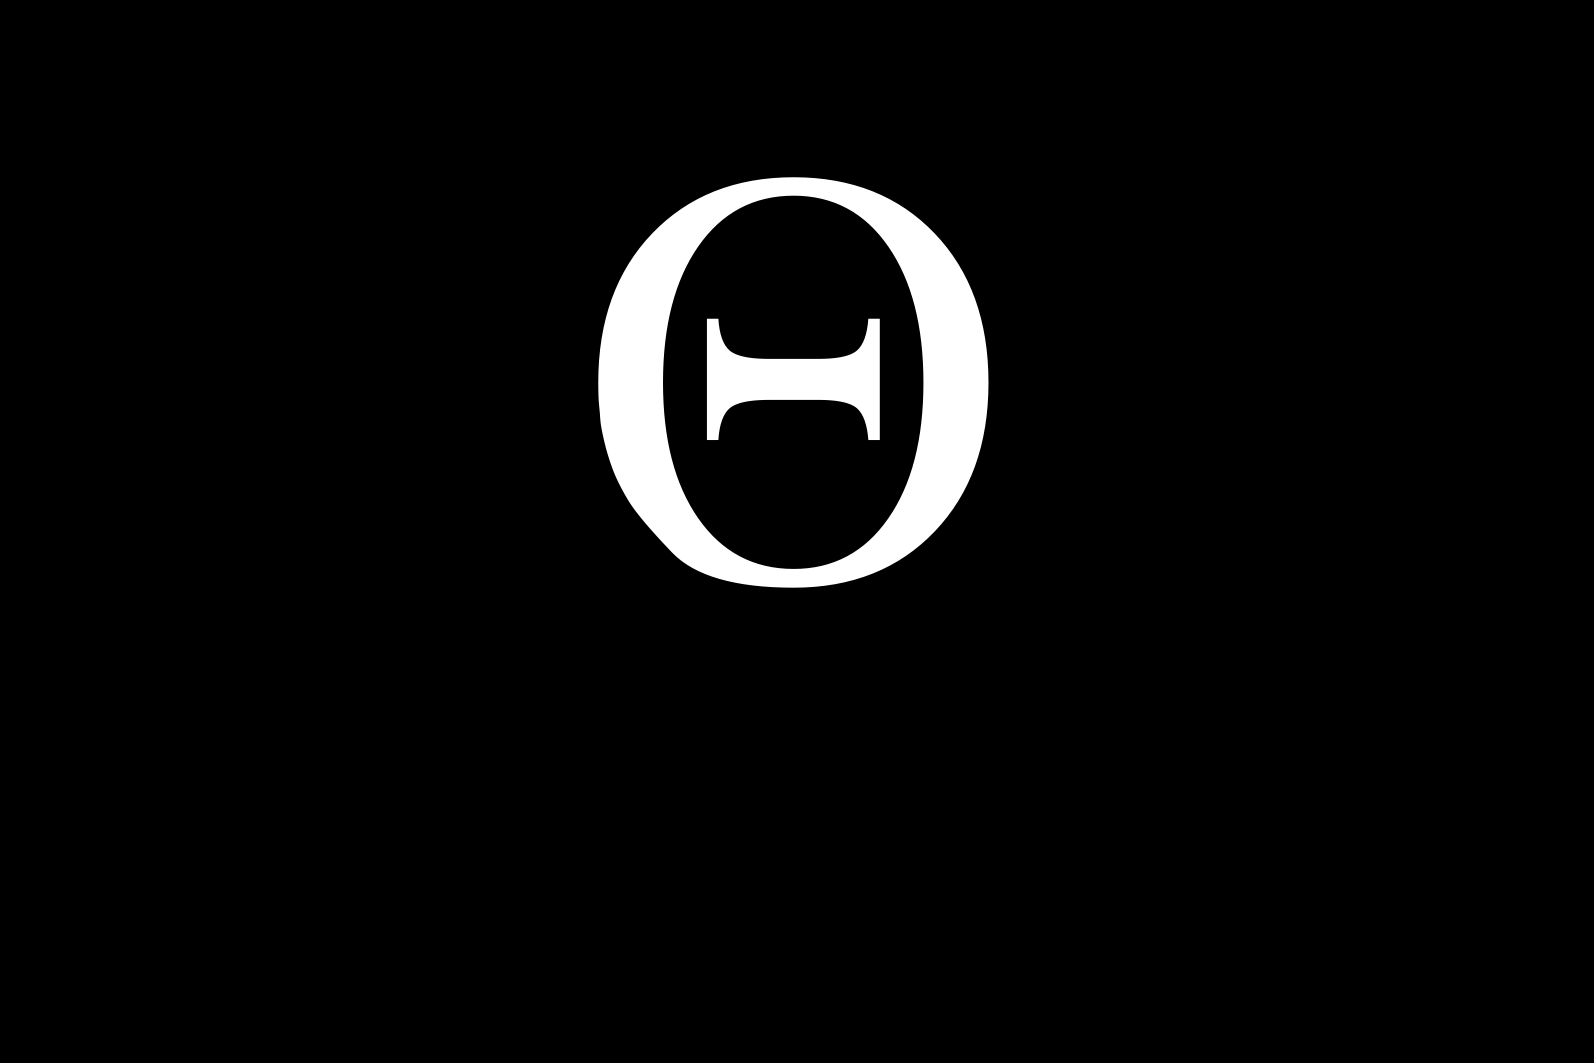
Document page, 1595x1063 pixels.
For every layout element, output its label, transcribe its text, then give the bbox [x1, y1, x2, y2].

text_box Θ [556, 160, 1053, 910]
